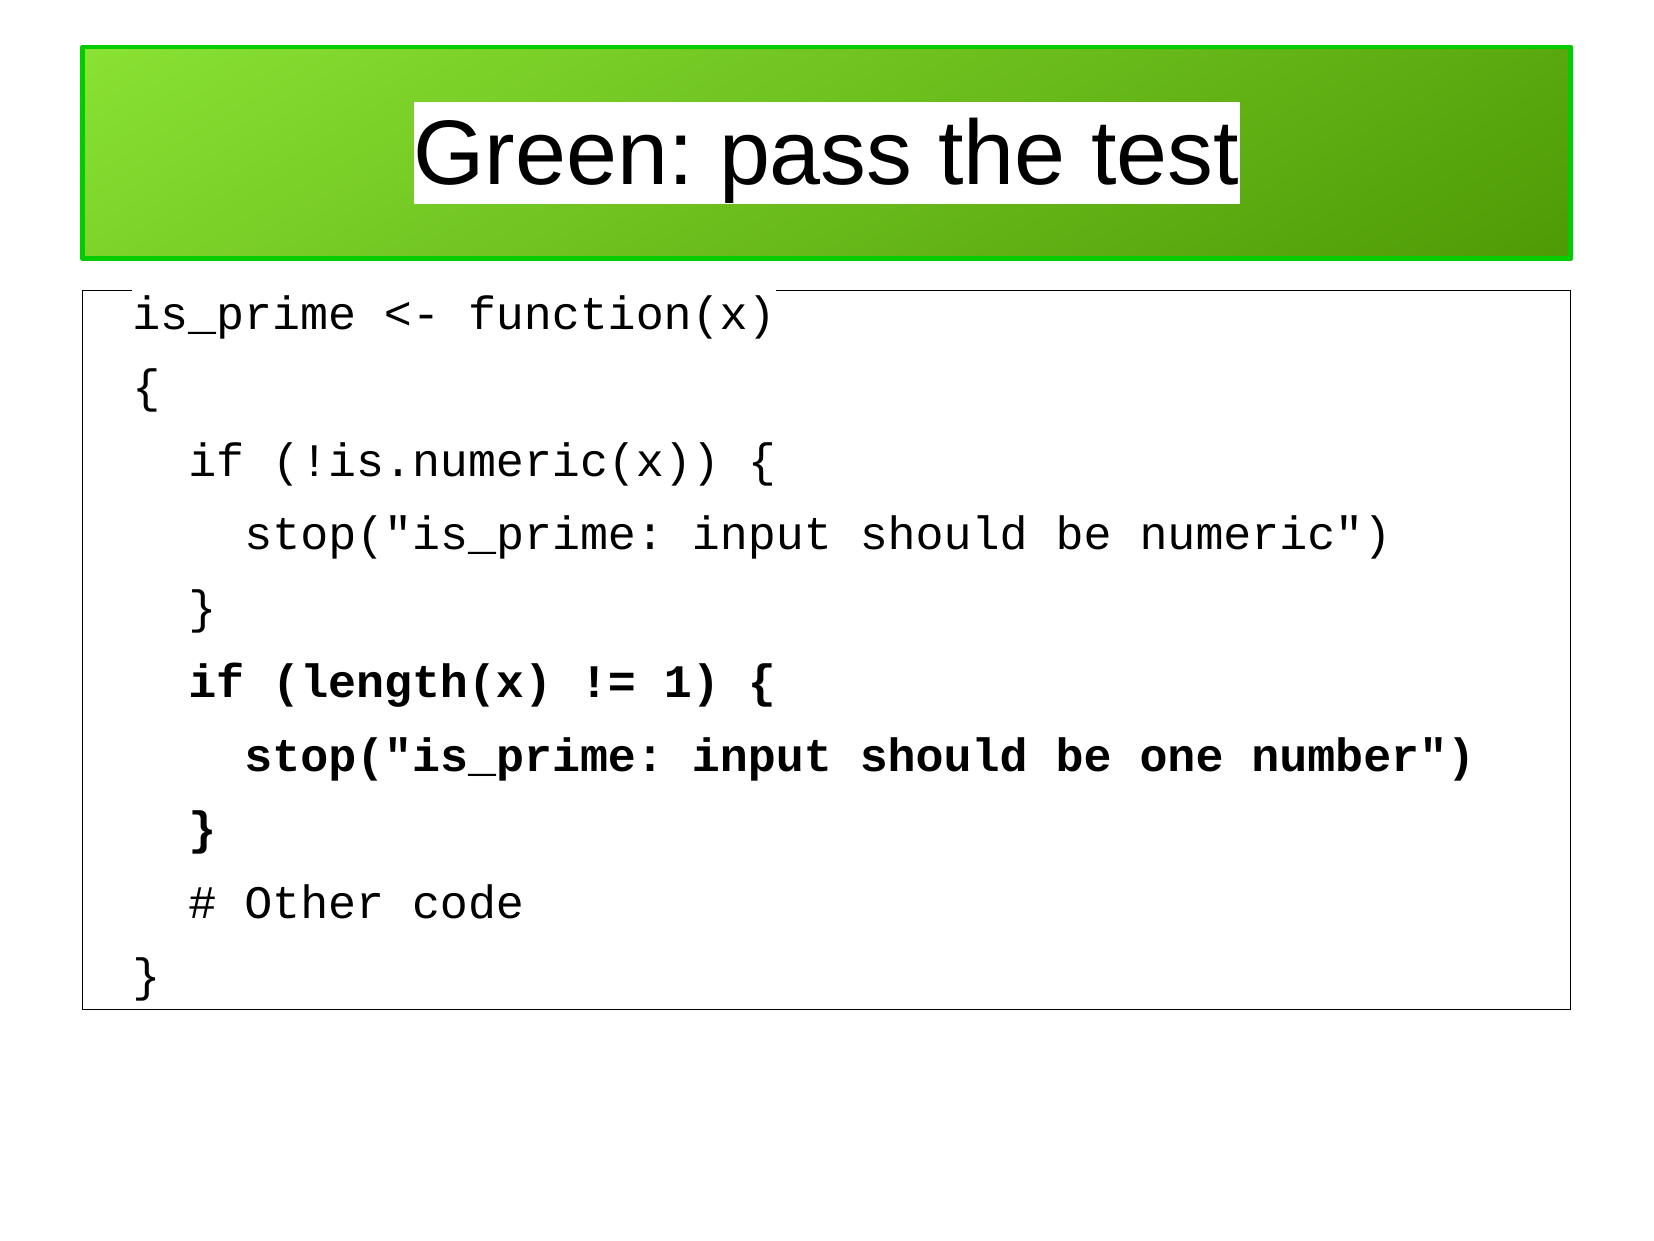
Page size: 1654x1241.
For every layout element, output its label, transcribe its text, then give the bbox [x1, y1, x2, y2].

list is_prime <- function(x) { if (!is.numeric(x)) { stop("is_prime: input should be numeric") } if (length(x) != 1) { stop("is_prime: input should be one number") } # Other code } [82, 290, 1571, 1010]
title Green: pass the test [82, 47, 1571, 259]
